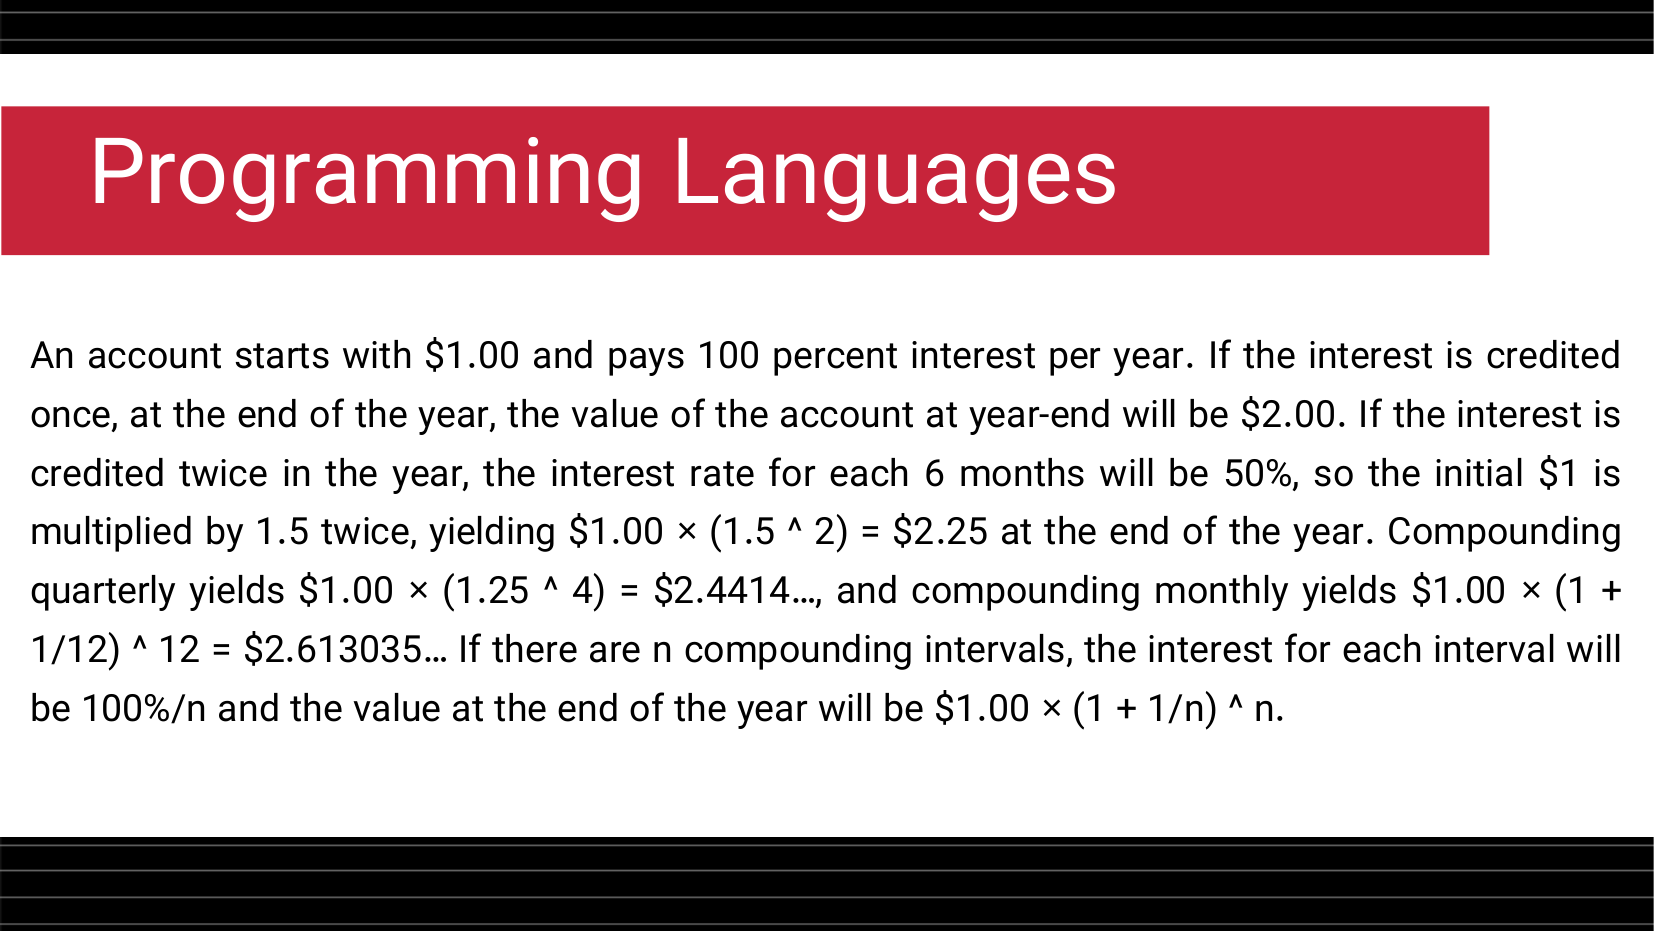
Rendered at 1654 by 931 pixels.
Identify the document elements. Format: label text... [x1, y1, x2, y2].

picture [0, 0, 1654, 54]
title Programming Languages [1, 106, 1490, 256]
picture [0, 837, 1654, 931]
subtitle An account starts with $1.00 and pays 100 percent interest per year. If the interest is credited once, at the end of the year, the value of the account at year-end will be $2.00. If the interest is credited twice in the year, the interest rate for each 6 months will be 50%, so the initial $1 is multiplied by 1.5 twice, yielding $1.00 × (1.5 ^ 2) = $2.25 at the end of the year. Compounding quarterly yields $1.00 × (1.25 ^ 4) = $2.4414…, and compounding monthly yields $1.00 × (1 + 1/12) ^ 12 = $2.613035… If there are n compounding intervals, the interest for each interval will be 100%/n and the value at the end of the year will be $1.00 × (1 + 1/n) ^ n. [30, 330, 1636, 742]
